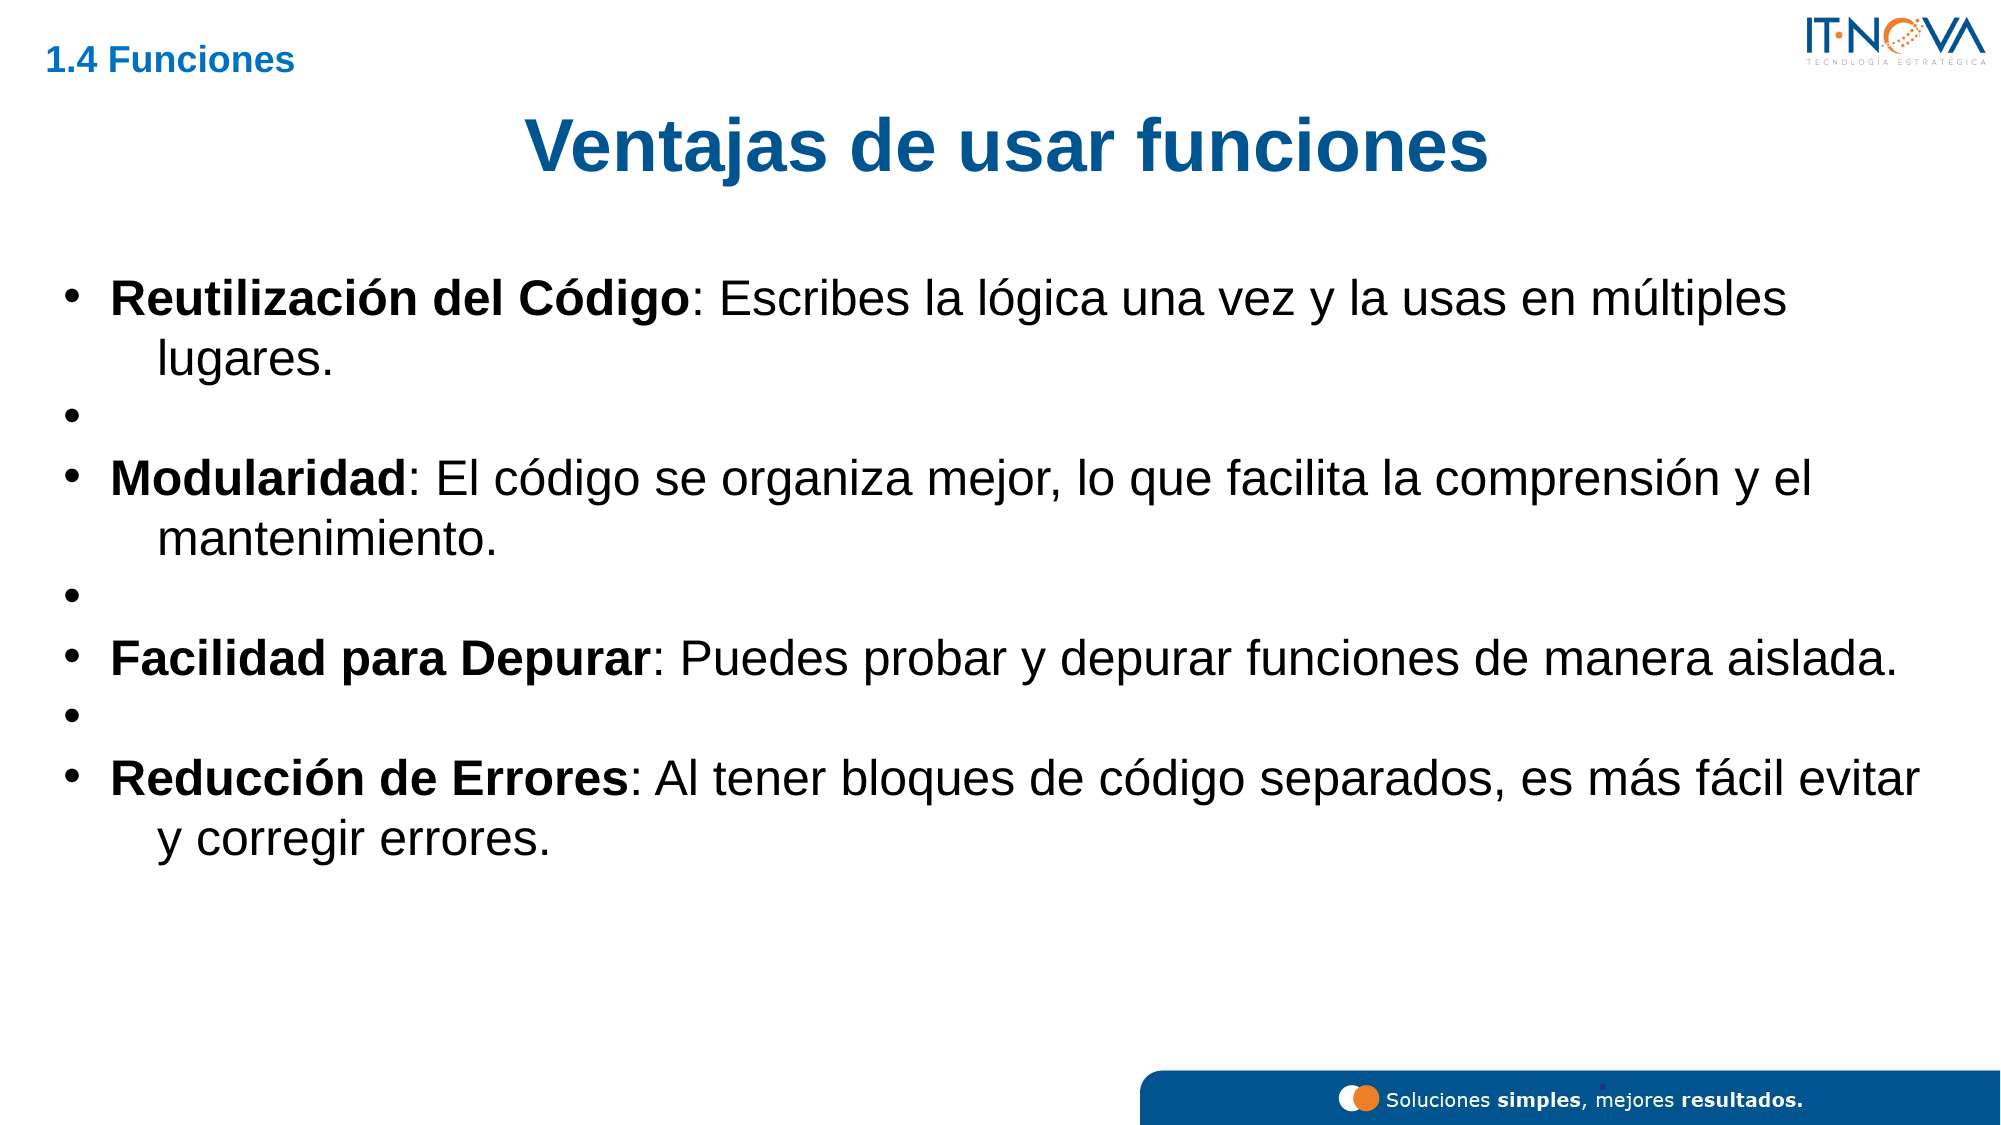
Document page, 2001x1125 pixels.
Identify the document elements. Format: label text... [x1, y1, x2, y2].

text_box 1.4 Funciones [30, 27, 548, 89]
text_box Reutilización del Código: Escribes la lógica una vez y la usas en múltiples lugares. Modularidad: El código se organiza mejor, lo que facilita la comprensión y el mantenimiento. Facilidad para Depurar: Puedes probar y depurar funciones de manera aislada. Reducción de Errores: Al tener bloques de código separados, es más fácil evitar y corregir errores. [48, 257, 1954, 940]
text_box Ventajas de usar funciones [509, 88, 1510, 195]
